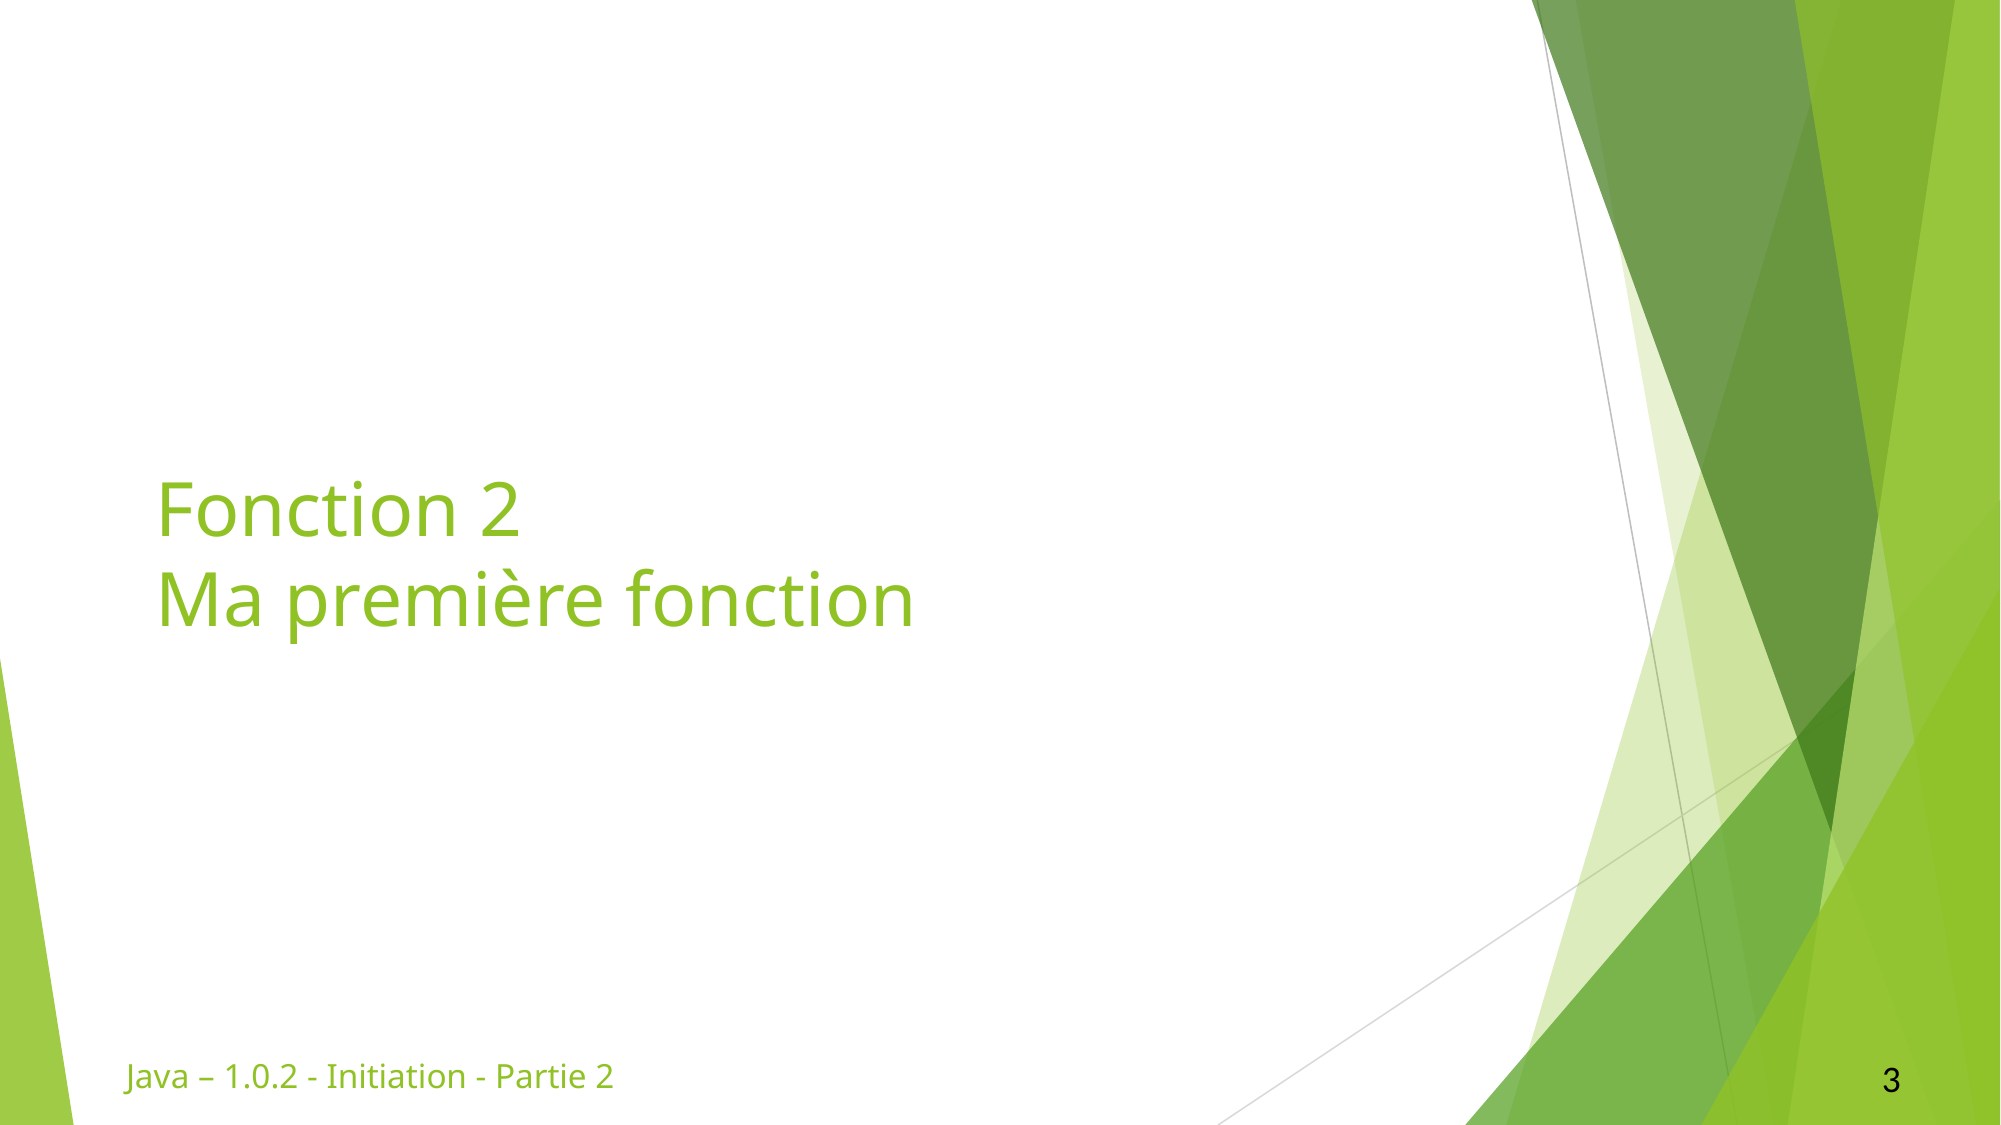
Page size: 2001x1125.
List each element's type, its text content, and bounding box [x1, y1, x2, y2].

text_box Java – 1.0.2 - Initiation - Partie 2 [111, 1047, 1094, 1109]
title Fonction 2 Ma première fonction [140, 454, 1551, 804]
text_box [1866, 1047, 1979, 1108]
